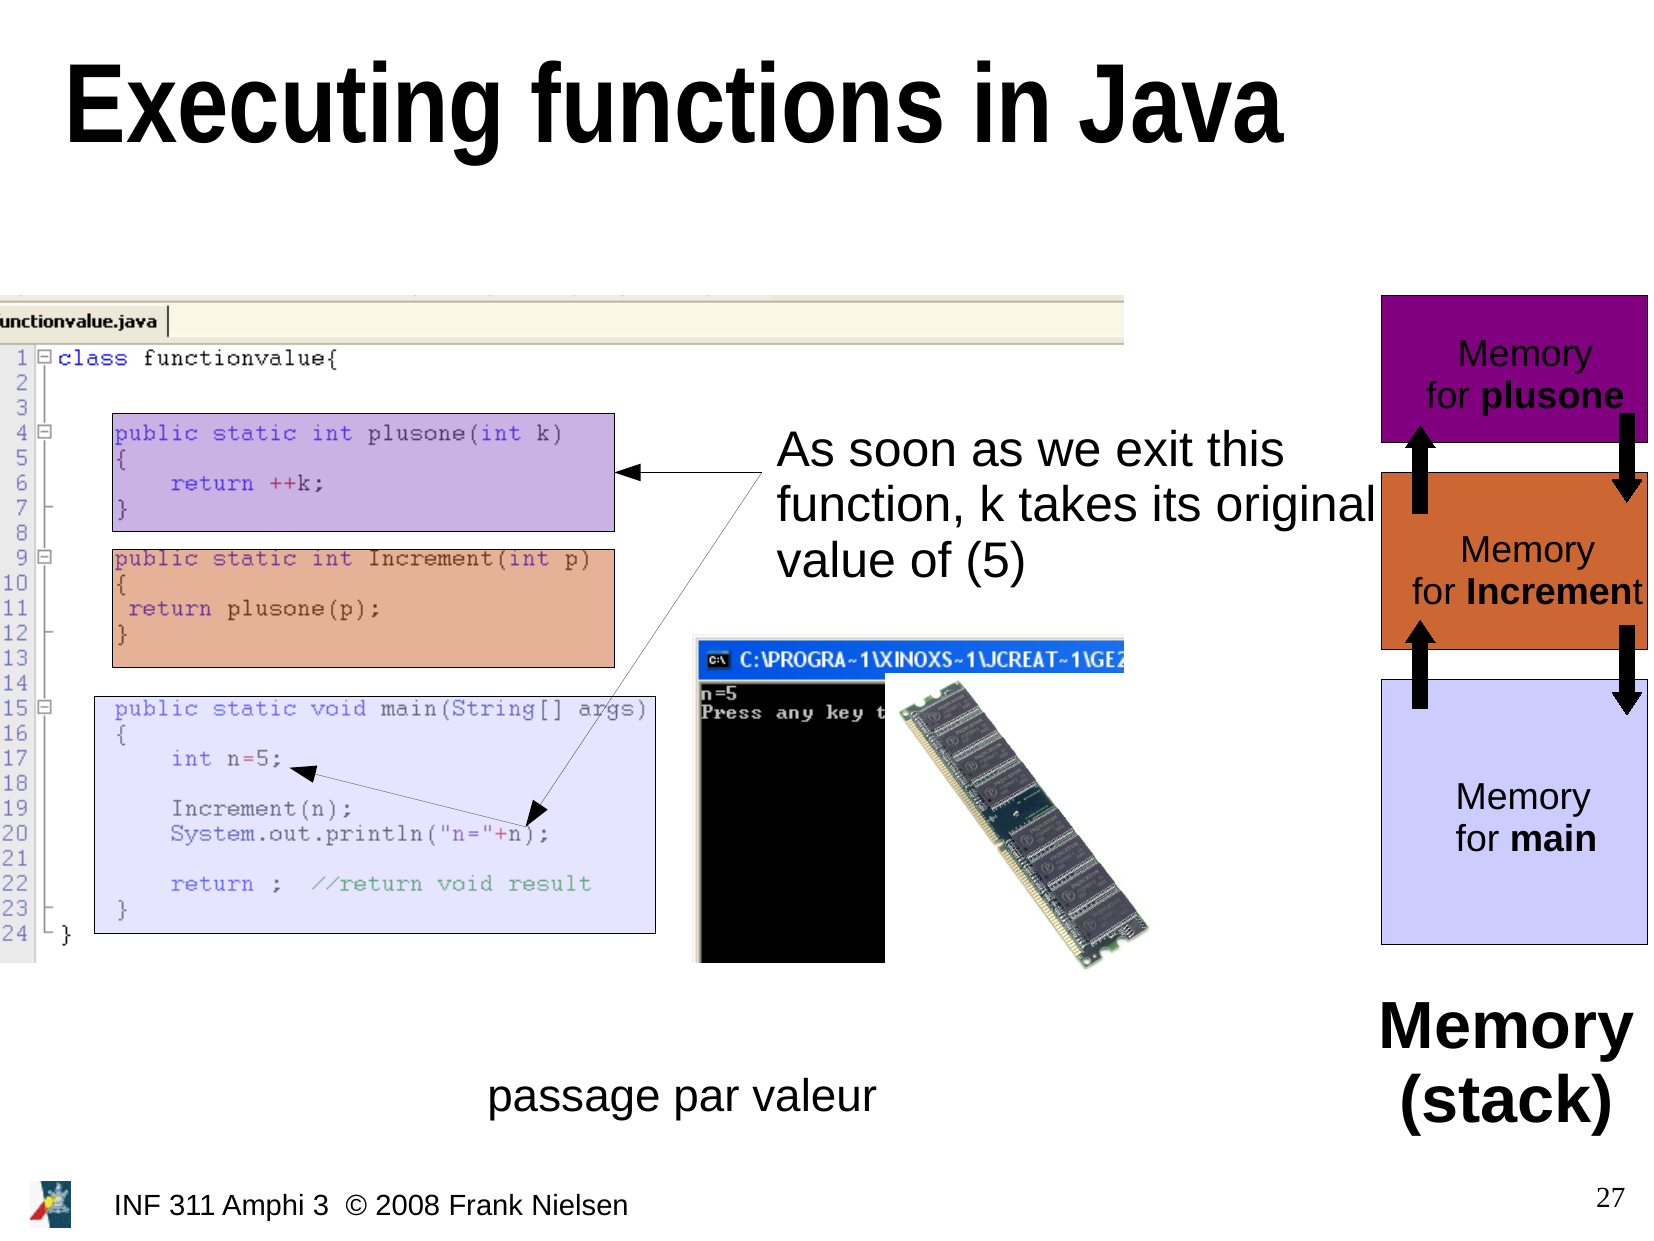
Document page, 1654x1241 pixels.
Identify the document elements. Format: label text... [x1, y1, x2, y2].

text_box [94, 696, 656, 934]
text_box As soon as we exit this function, k takes its original value of (5) [761, 413, 1392, 596]
text_box passage par valeur [472, 1063, 893, 1129]
picture [0, 295, 1156, 979]
text_box [112, 549, 615, 668]
text_box Memory for Increment [1397, 521, 1654, 622]
text_box [1086, 616, 1117, 673]
text_box Memory (stack) [1364, 980, 1650, 1145]
text_box [112, 413, 615, 532]
text_box Memory for plusone [1411, 324, 1640, 425]
text_box Memory for main [1440, 767, 1613, 868]
picture [29, 1181, 71, 1228]
text_box Executing functions in Java [50, 29, 1300, 174]
text_box [1381, 295, 1648, 945]
